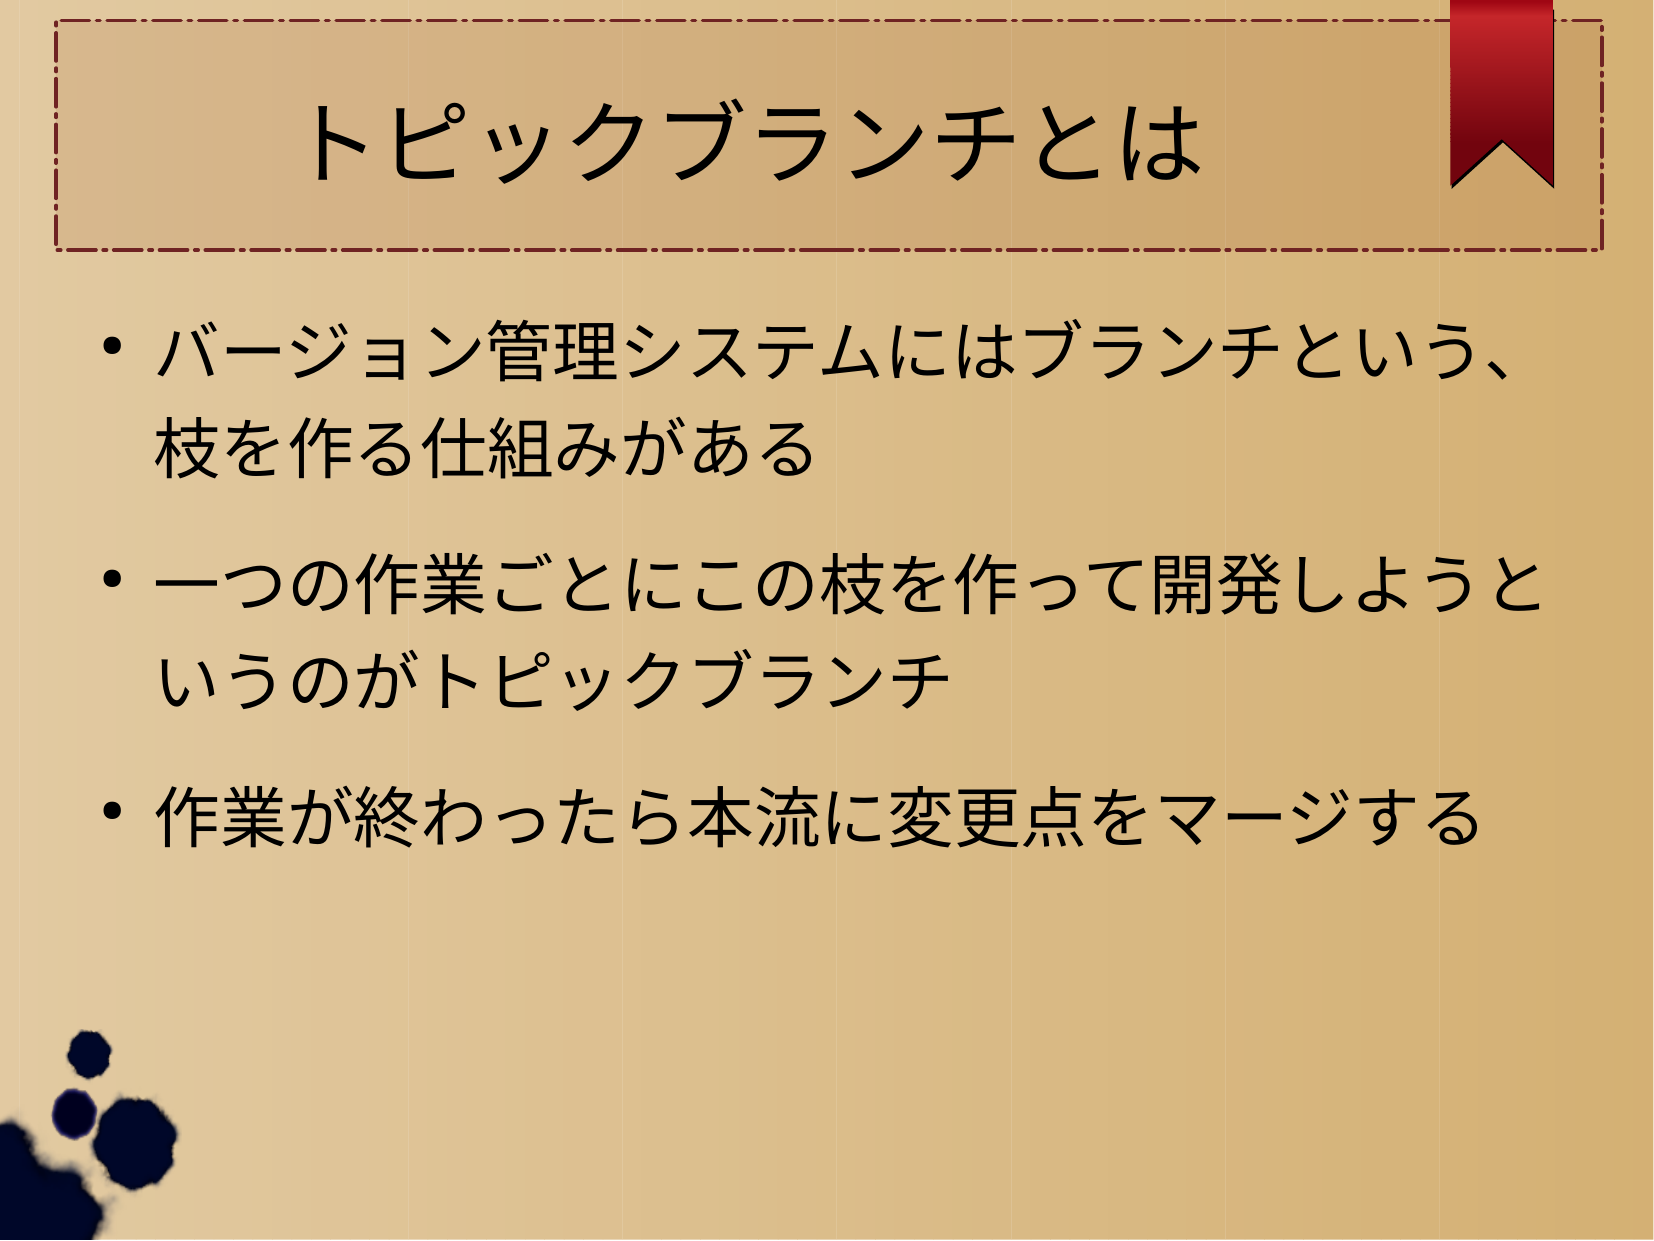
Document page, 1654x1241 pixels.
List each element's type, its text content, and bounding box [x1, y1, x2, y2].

title トピックブランチとは [82, 47, 1412, 229]
list バージョン管理システムにはブランチという、枝を作る仕組みがある 一つの作業ごとにこの枝を作って開発しようというのがトピックブランチ 作業が終わったら本流に変更点をマージする [82, 299, 1571, 1019]
